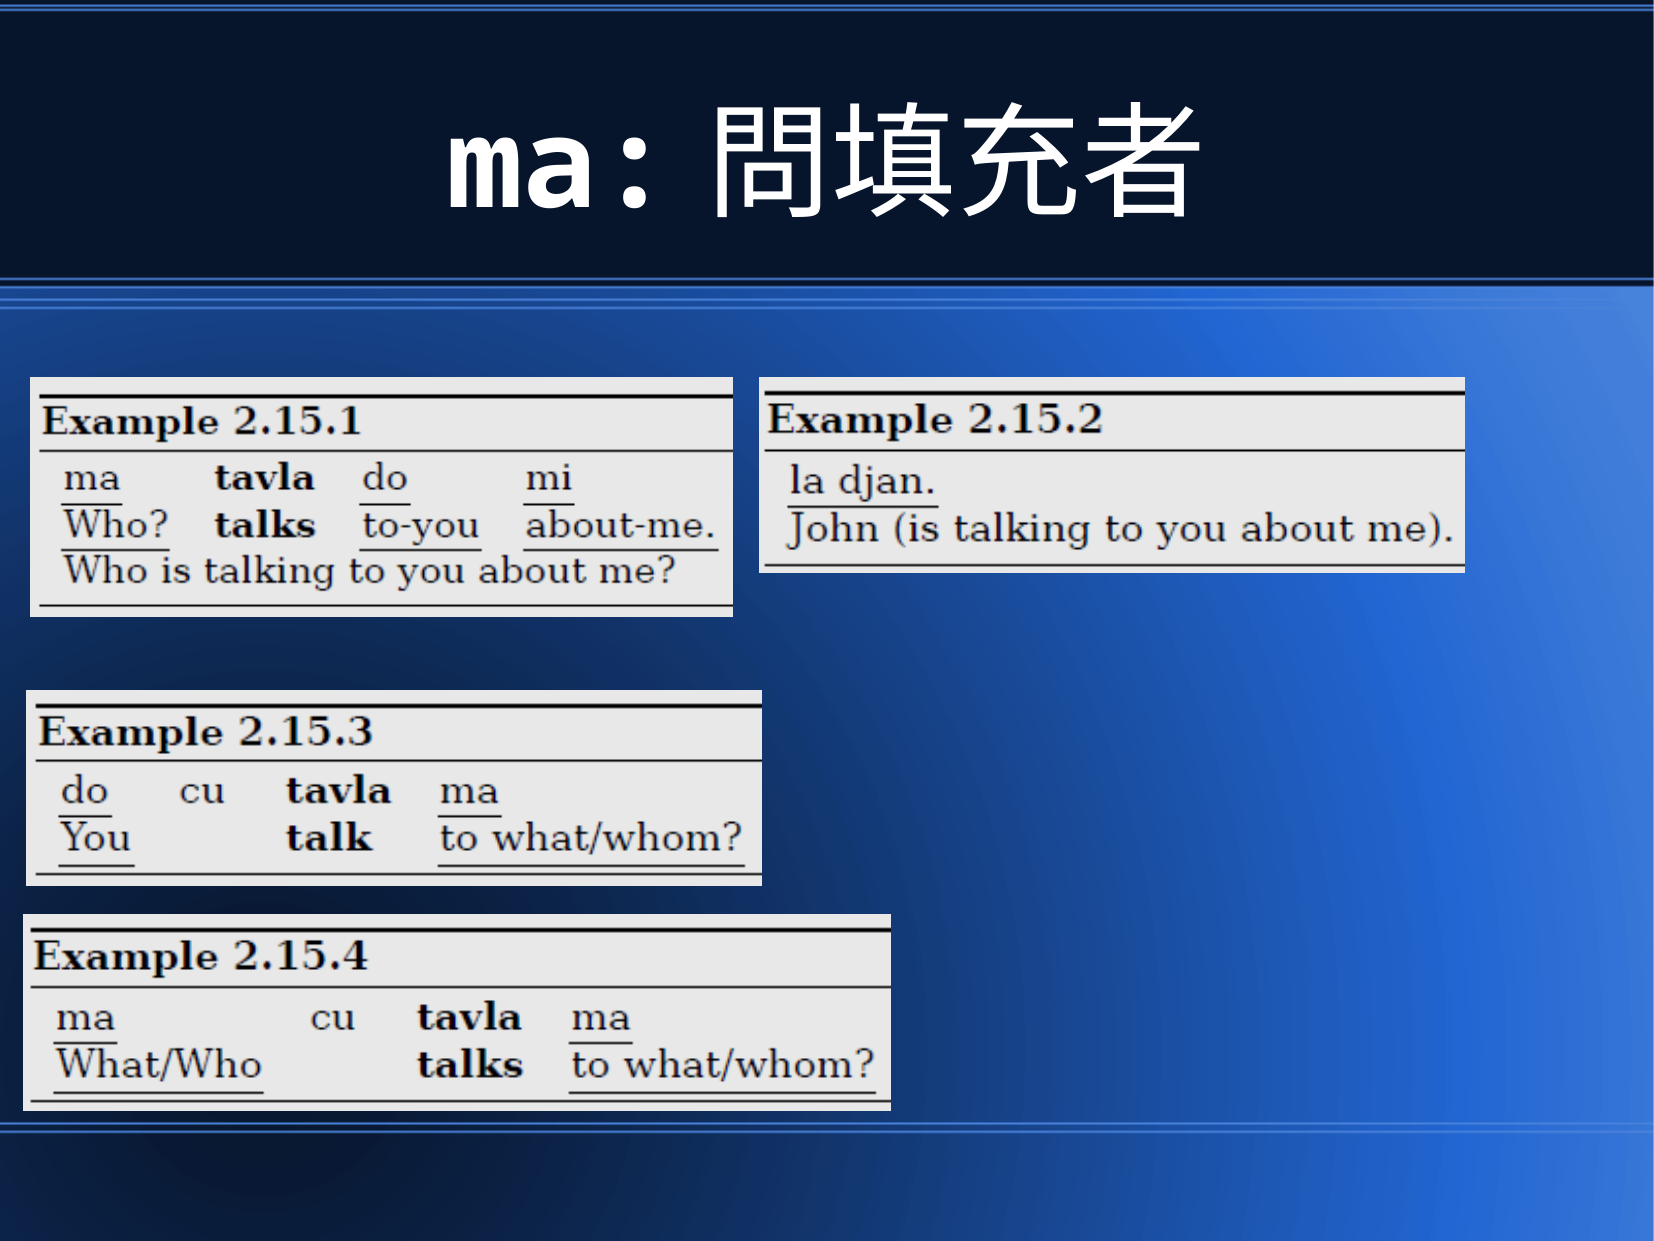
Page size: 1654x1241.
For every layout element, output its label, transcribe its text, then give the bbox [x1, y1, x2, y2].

picture [0, 0, 1654, 1241]
title ma:問填充者 [82, 49, 1571, 257]
